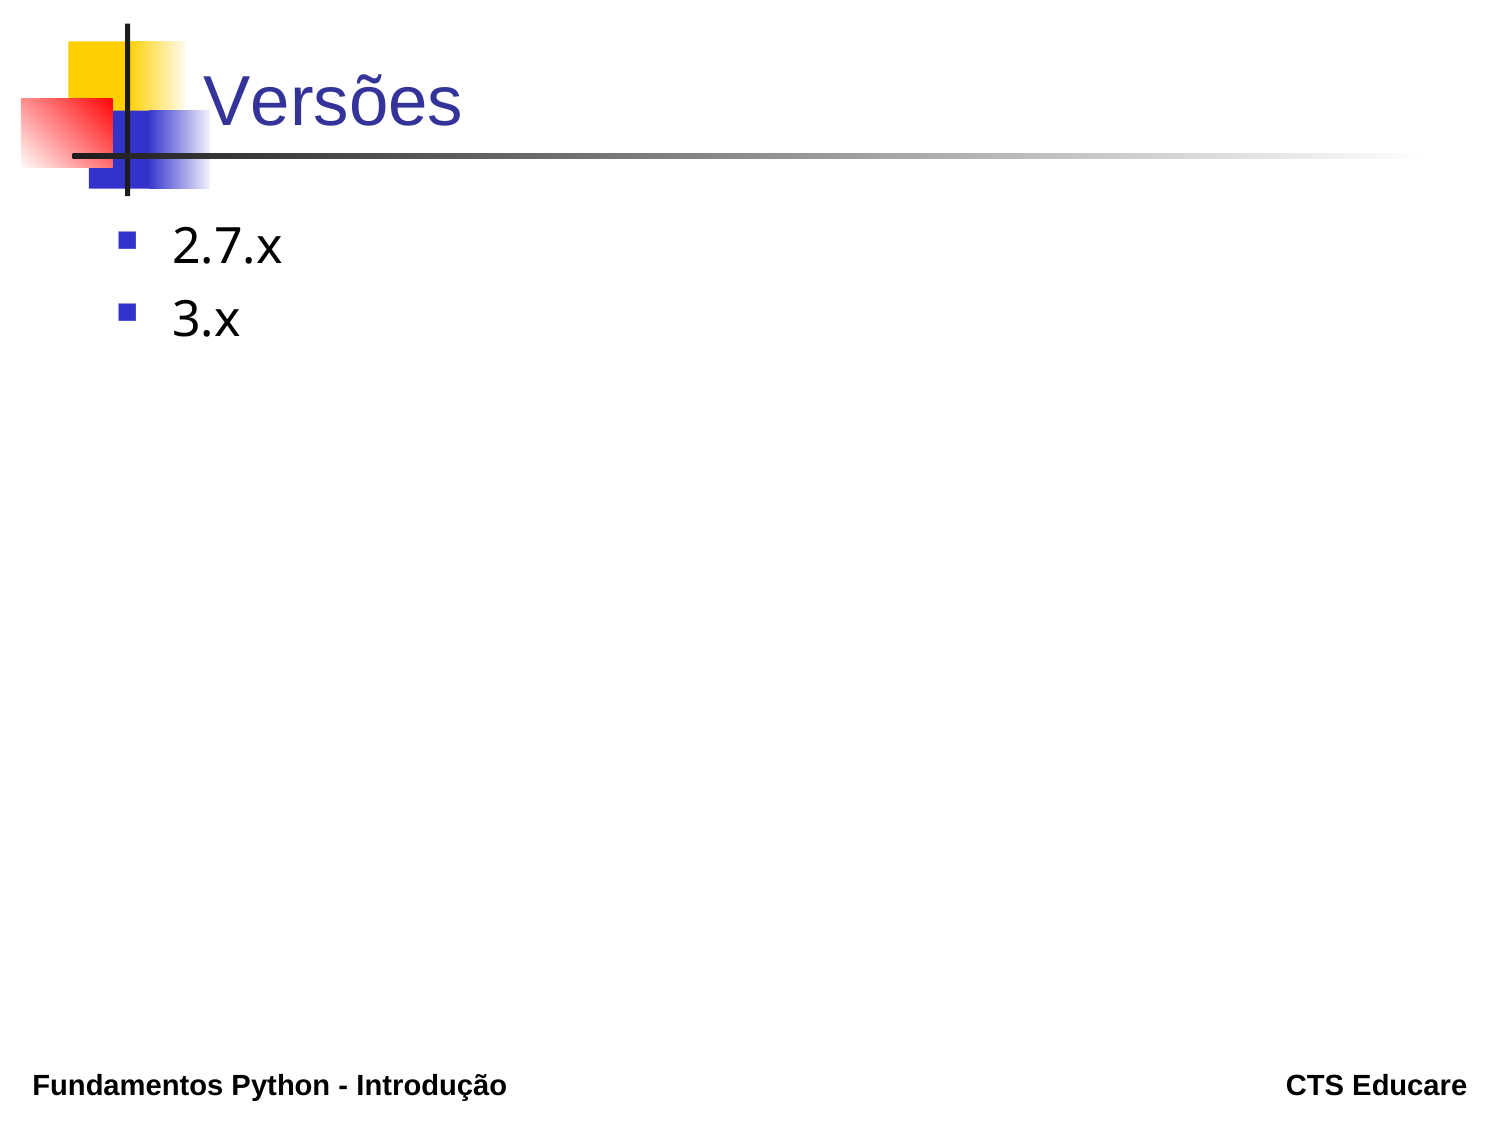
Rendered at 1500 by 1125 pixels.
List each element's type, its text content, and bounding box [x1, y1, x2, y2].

title Versões [188, 46, 1468, 149]
list 2.7.x 3.x [100, 206, 1447, 1024]
